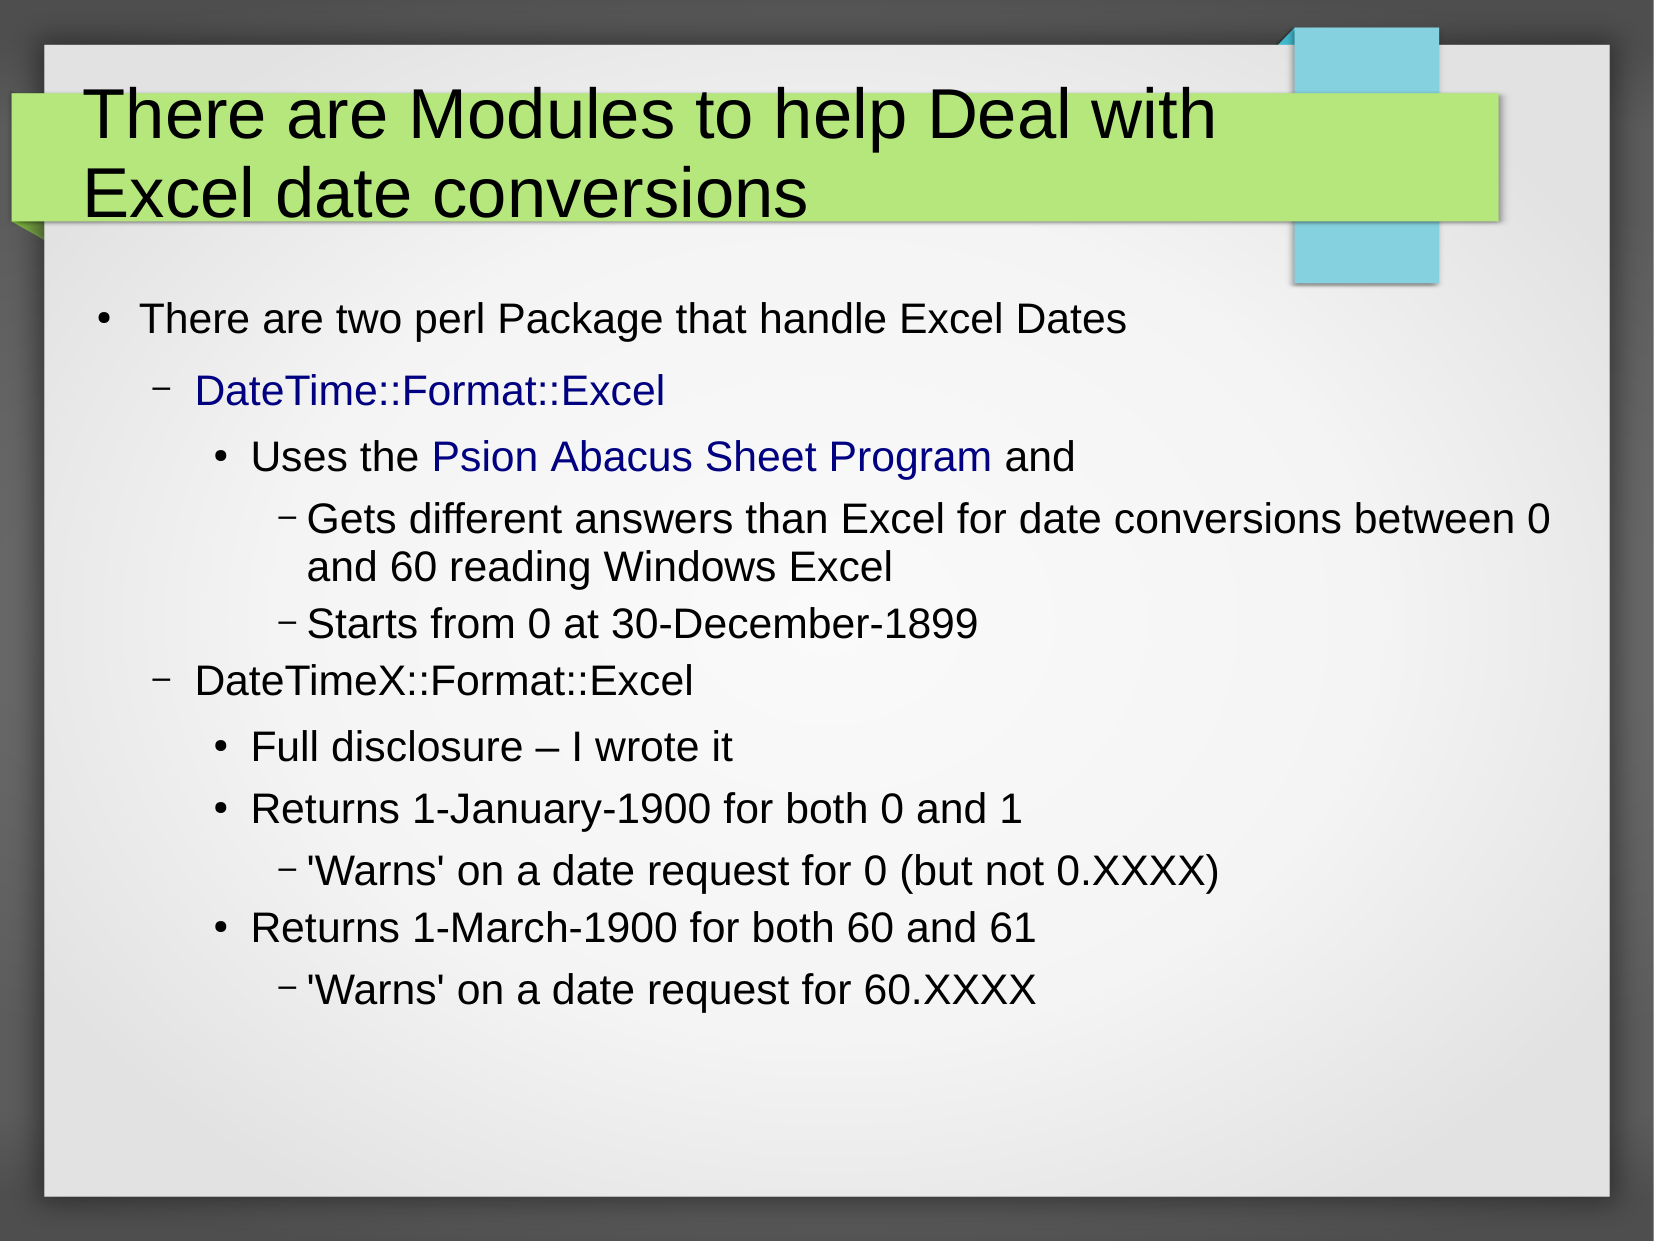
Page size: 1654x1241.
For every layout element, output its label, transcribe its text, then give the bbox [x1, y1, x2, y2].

title There are Modules to help Deal with Excel date conversions [82, 74, 1264, 233]
list There are two perl Package that handle Excel Dates DateTime::Format::Excel Uses the Psion Abacus Sheet Program and Gets different answers than Excel for date conversions between 0 and 60 reading Windows Excel Starts from 0 at 30-December-1899 DateTimeX::Format::Excel Full disclosure – I wrote it Returns 1-January-1900 for both 0 and 1 'Warns' on a date request for 0 (but not 0.XXXX) Returns 1-March-1900 for both 60 and 61 'Warns' on a date request for 60.XXXX [82, 295, 1571, 1015]
picture [0, 0, 1654, 1241]
